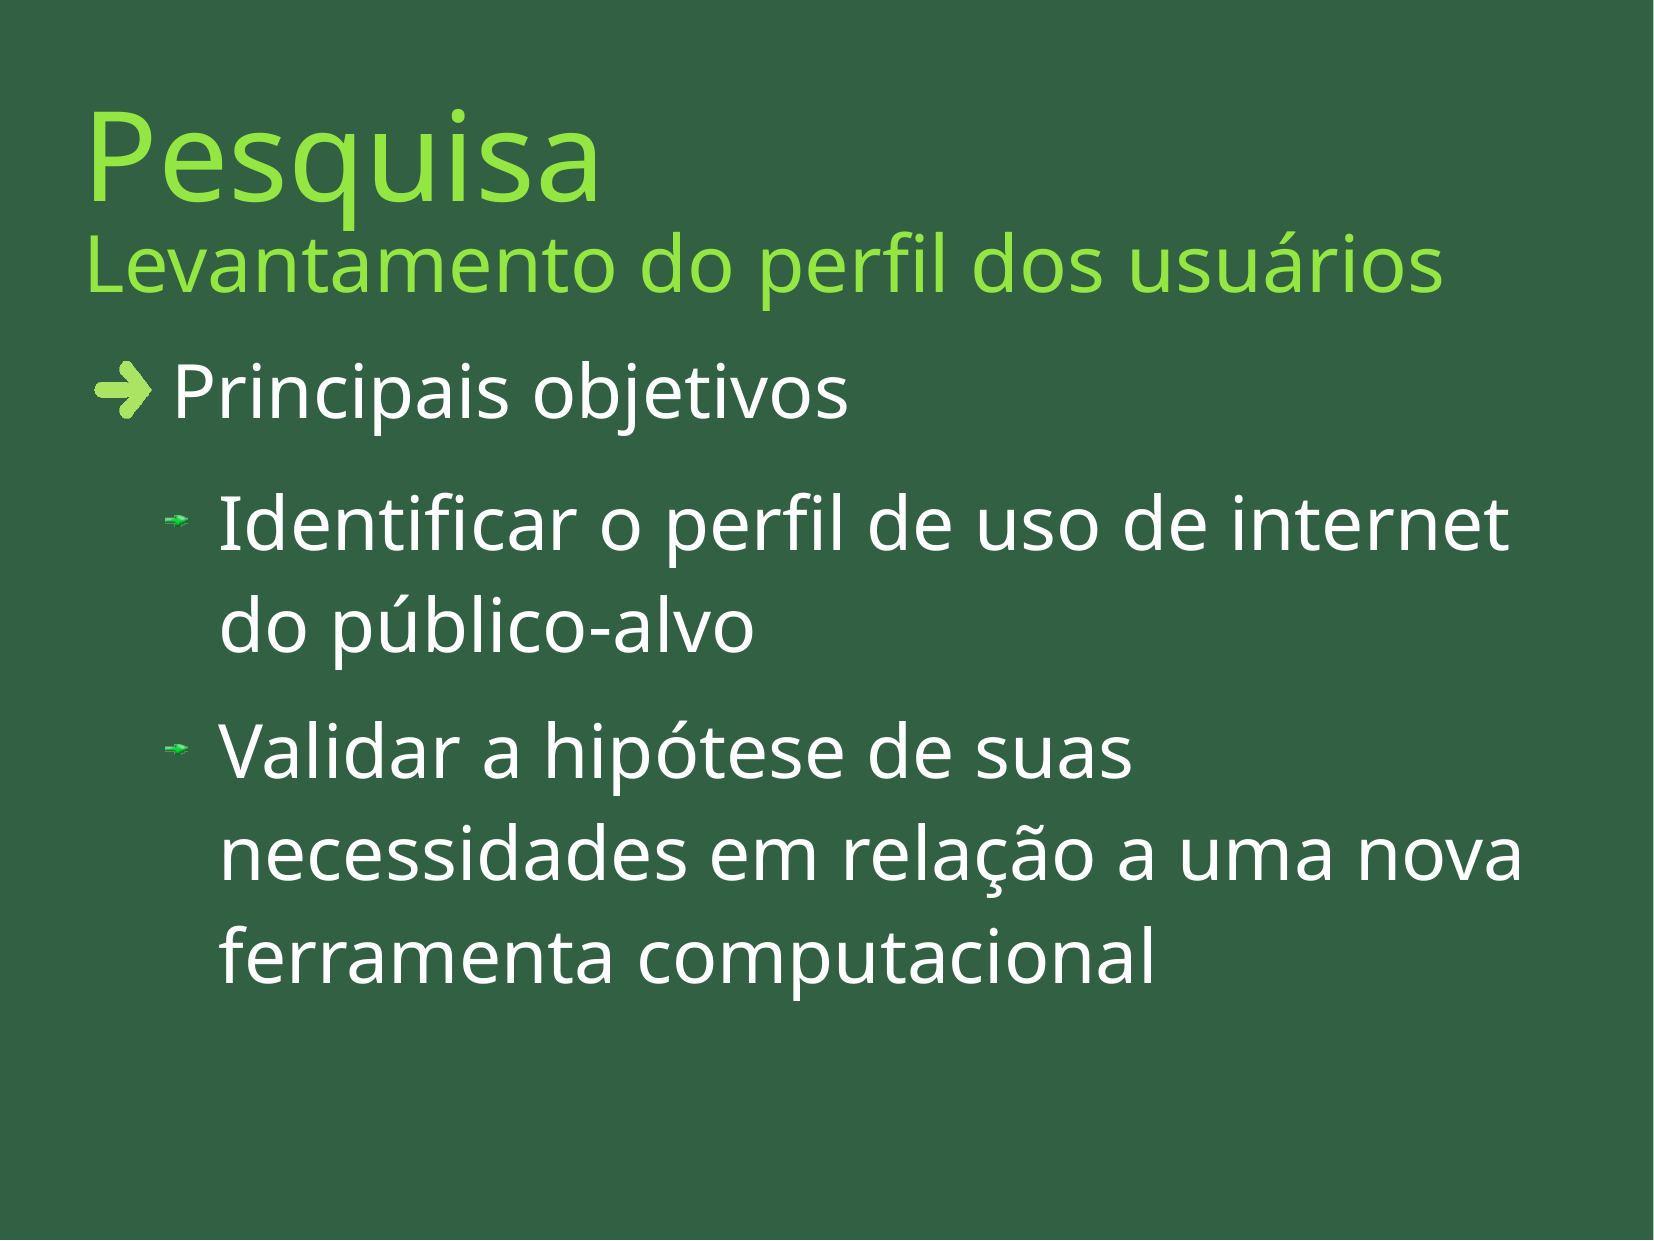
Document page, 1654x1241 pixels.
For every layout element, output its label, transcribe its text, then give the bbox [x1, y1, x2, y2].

title Pesquisa [82, 49, 1571, 257]
title Levantamento do perfil dos usuários [83, 183, 1572, 340]
list Principais objetivos Identificar o perfil de uso de internet do público-alvo Validar a hipótese de suas necessidades em relação a uma nova ferramenta computacional [76, 338, 1565, 1034]
